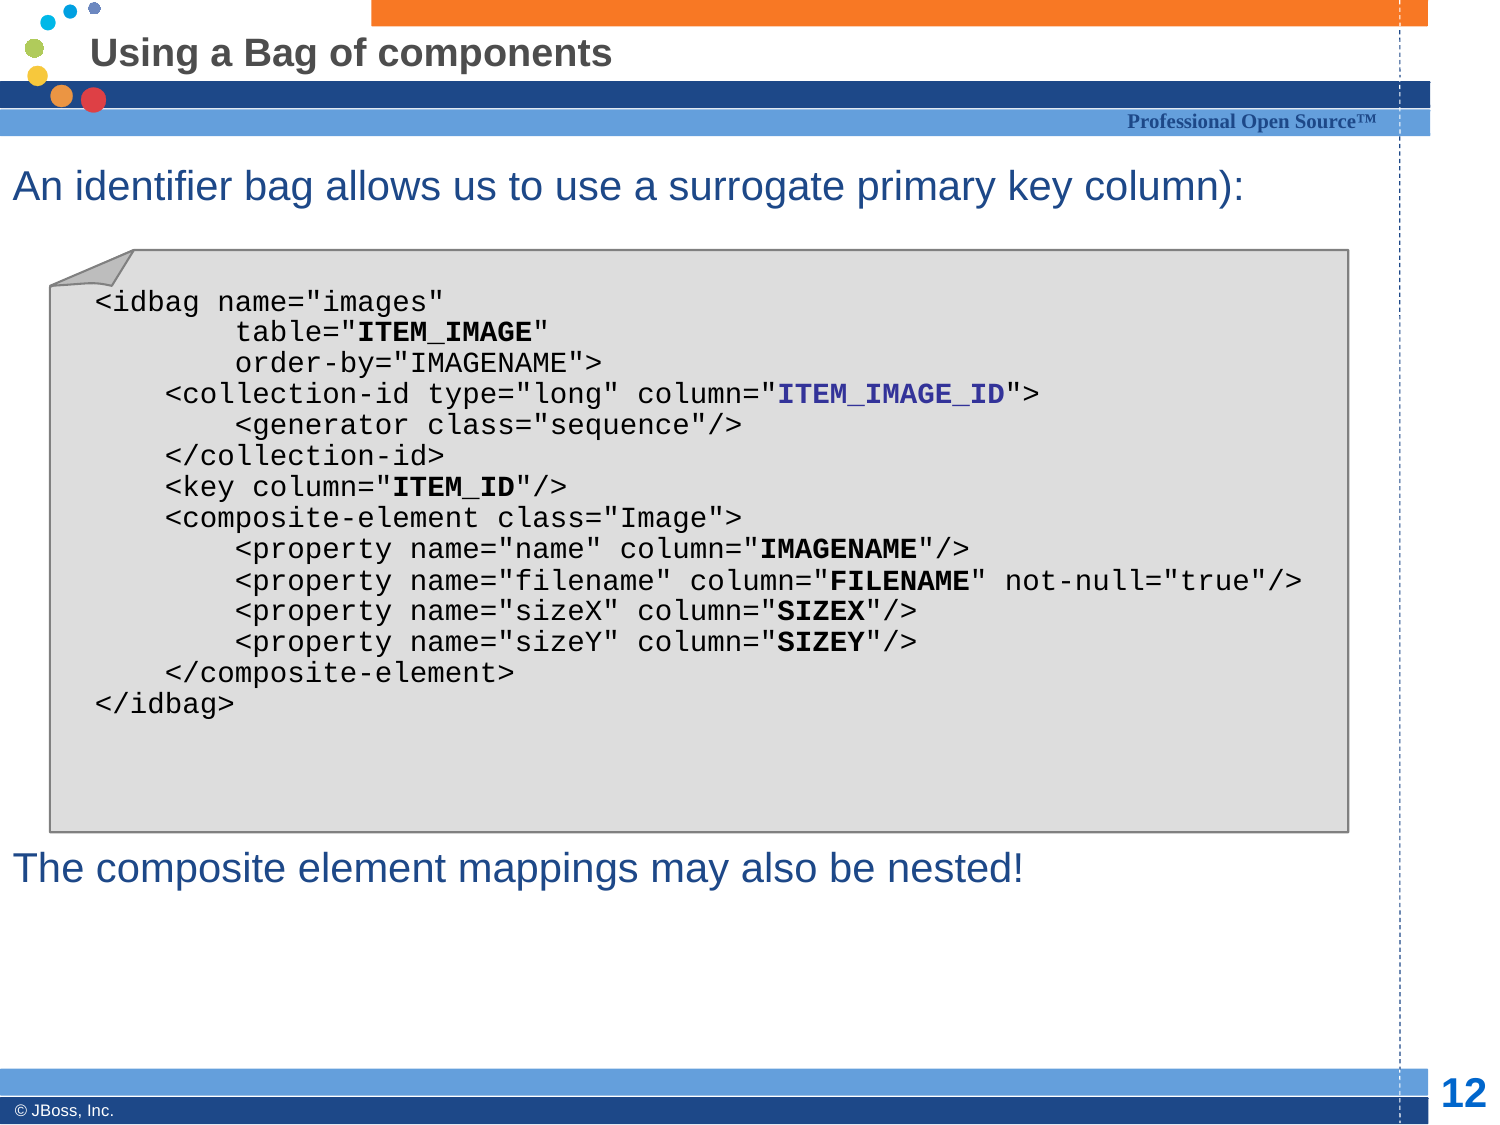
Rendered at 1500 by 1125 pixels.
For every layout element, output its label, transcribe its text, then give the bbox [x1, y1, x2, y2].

title Using a Bag of components [75, 20, 1351, 84]
list An identifier bag allows us to use a surrogate primary key column): The composite element mappings may also be nested! [12, 162, 1388, 1063]
text_box [49, 249, 1349, 833]
text_box <idbag name="images" table="ITEM_IMAGE" order-by="IMAGENAME"> <collection-id type="long" column="ITEM_IMAGE_ID"> <generator class="sequence"/> </collection-id> <key column="ITEM_ID"/> <composite-element class="Image"> <property name="name" column="IMAGENAME"/> <property name="filename" column="FILENAME" not-null="true"/> <property name="sizeX" column="SIZEX"/> <property name="sizeY" column="SIZEY"/> </composite-element> </idbag> [80, 258, 1321, 729]
